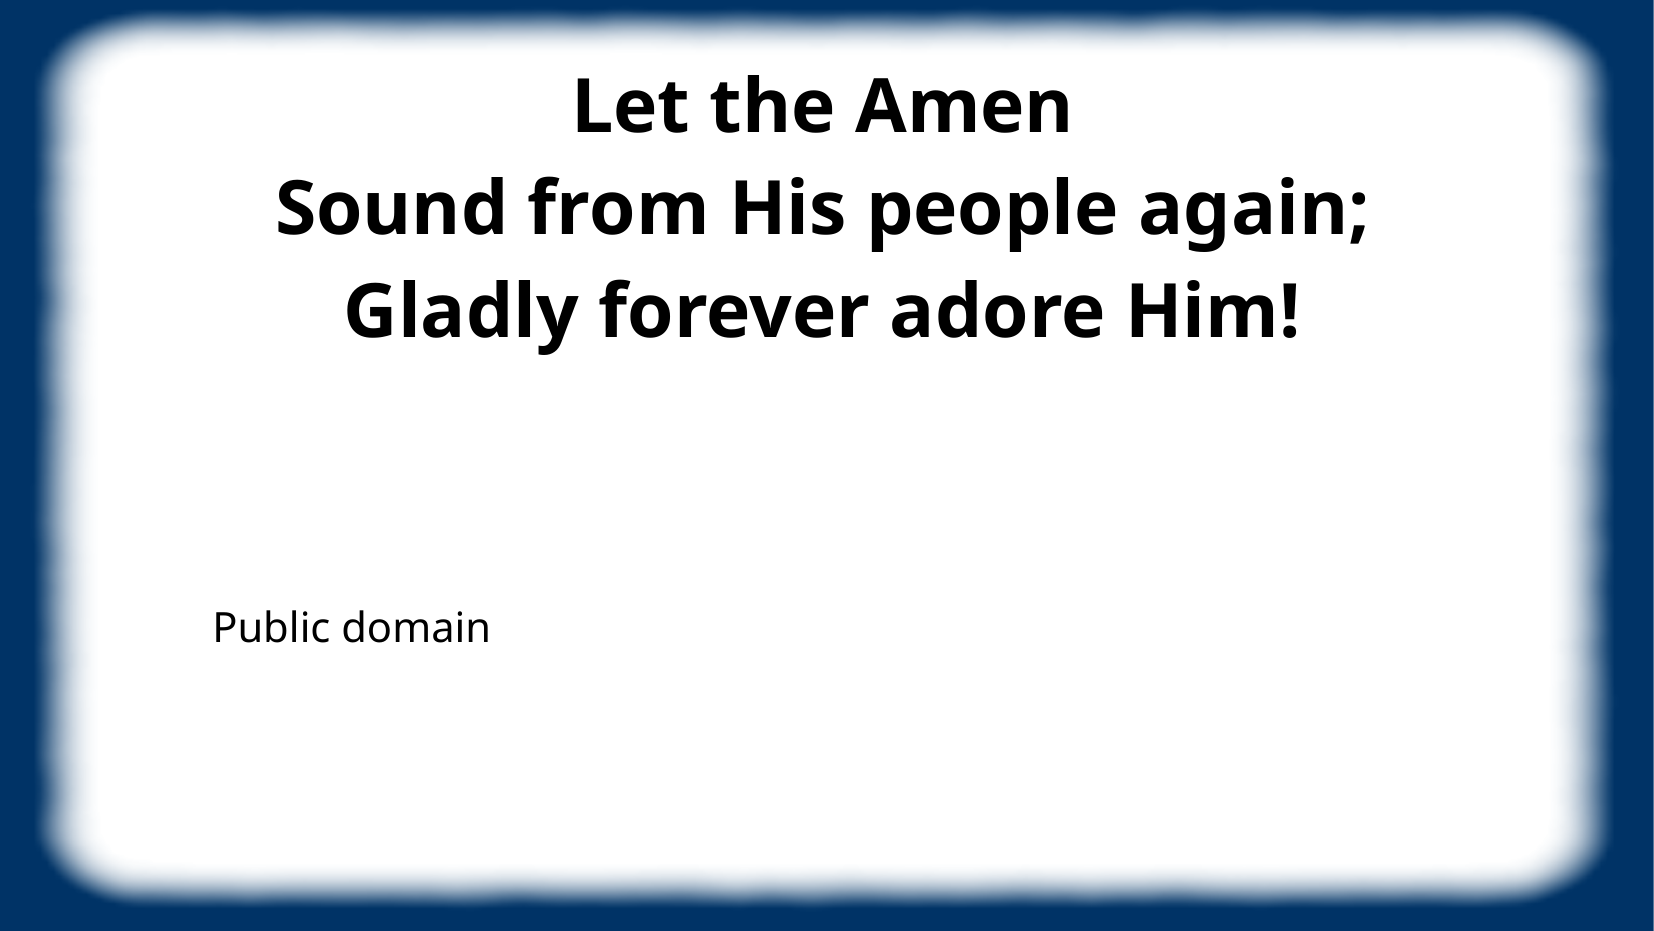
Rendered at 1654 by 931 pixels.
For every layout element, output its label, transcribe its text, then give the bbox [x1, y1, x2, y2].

text_box Let the Amen Sound from His people again; Gladly forever adore Him! Public domain [90, 45, 1556, 648]
picture [0, 0, 1654, 931]
